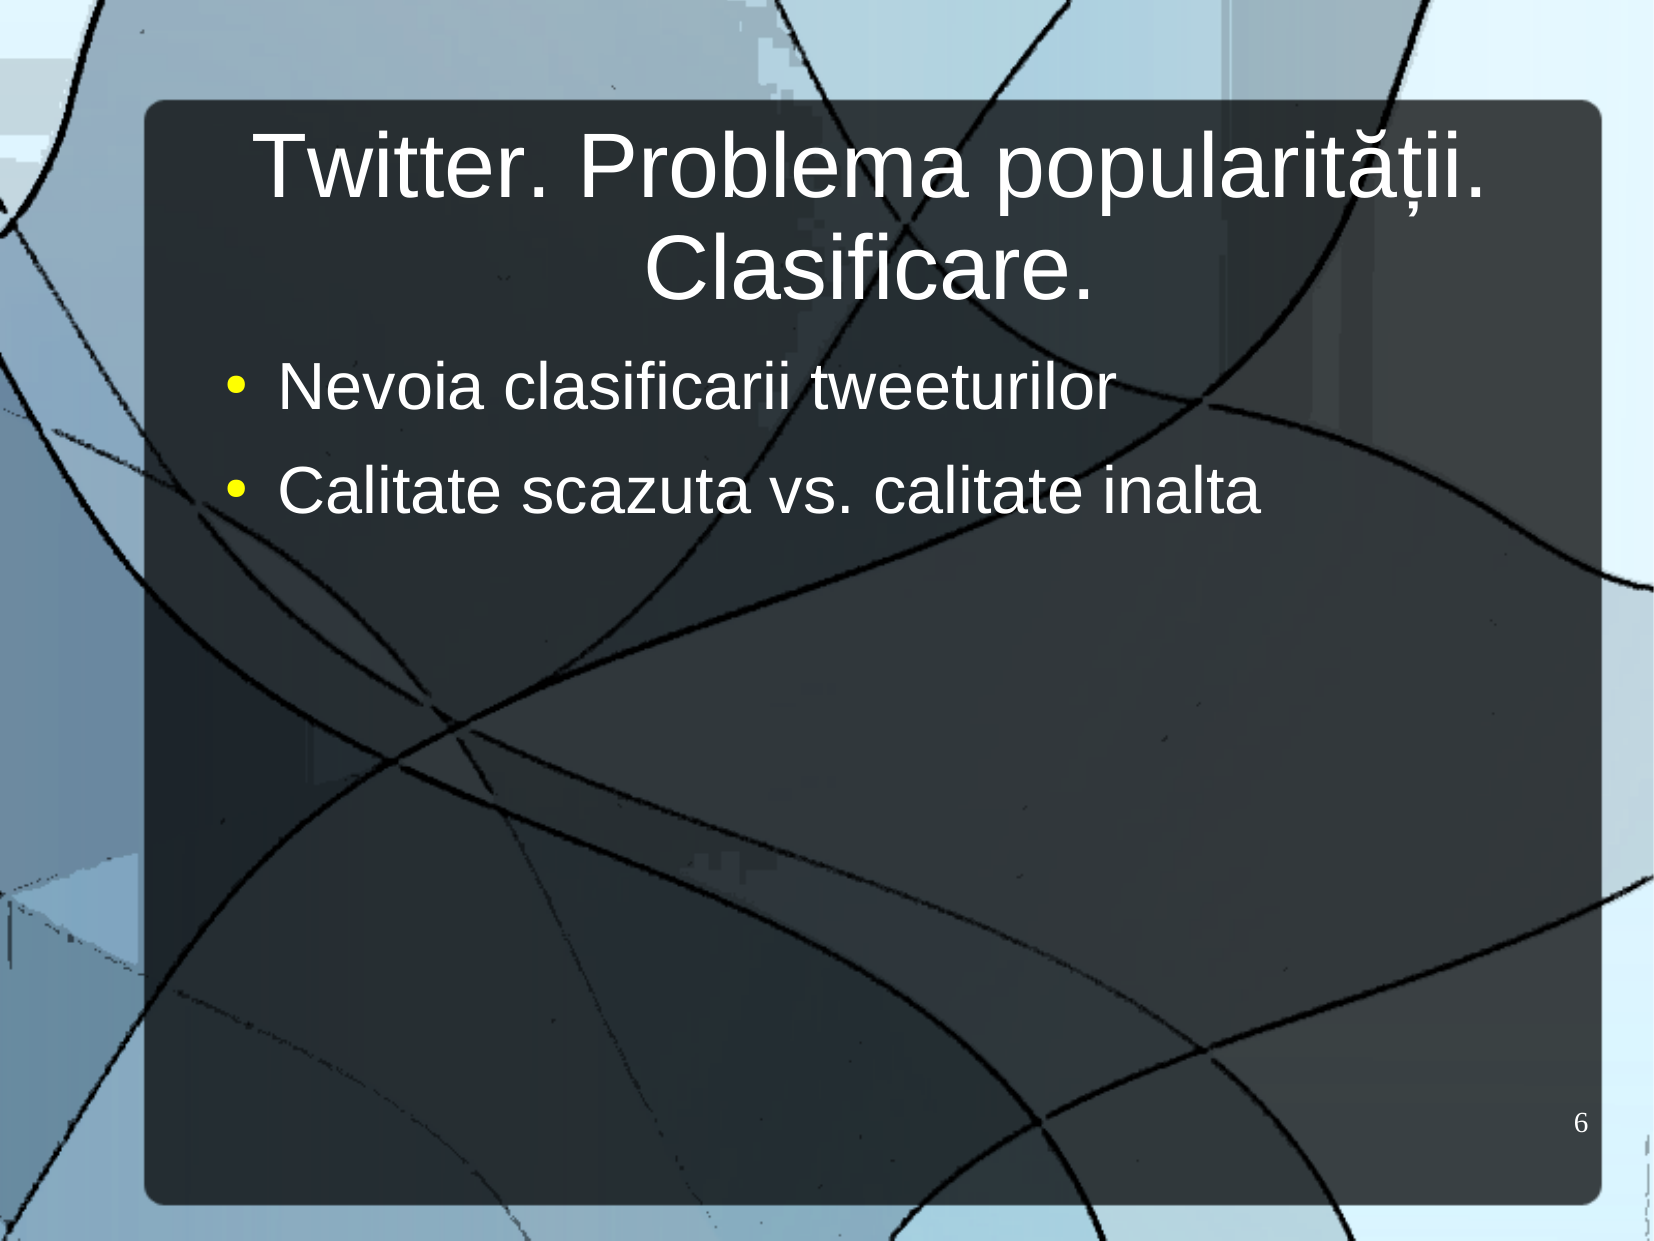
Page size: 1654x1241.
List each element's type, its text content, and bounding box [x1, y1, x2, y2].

picture [0, 0, 1654, 1241]
title Twitter. Problema popularității. Clasificare. [159, 108, 1583, 325]
list Nevoia clasificarii tweeturilor Calitate scazuta vs. calitate inalta [206, 349, 1571, 1034]
